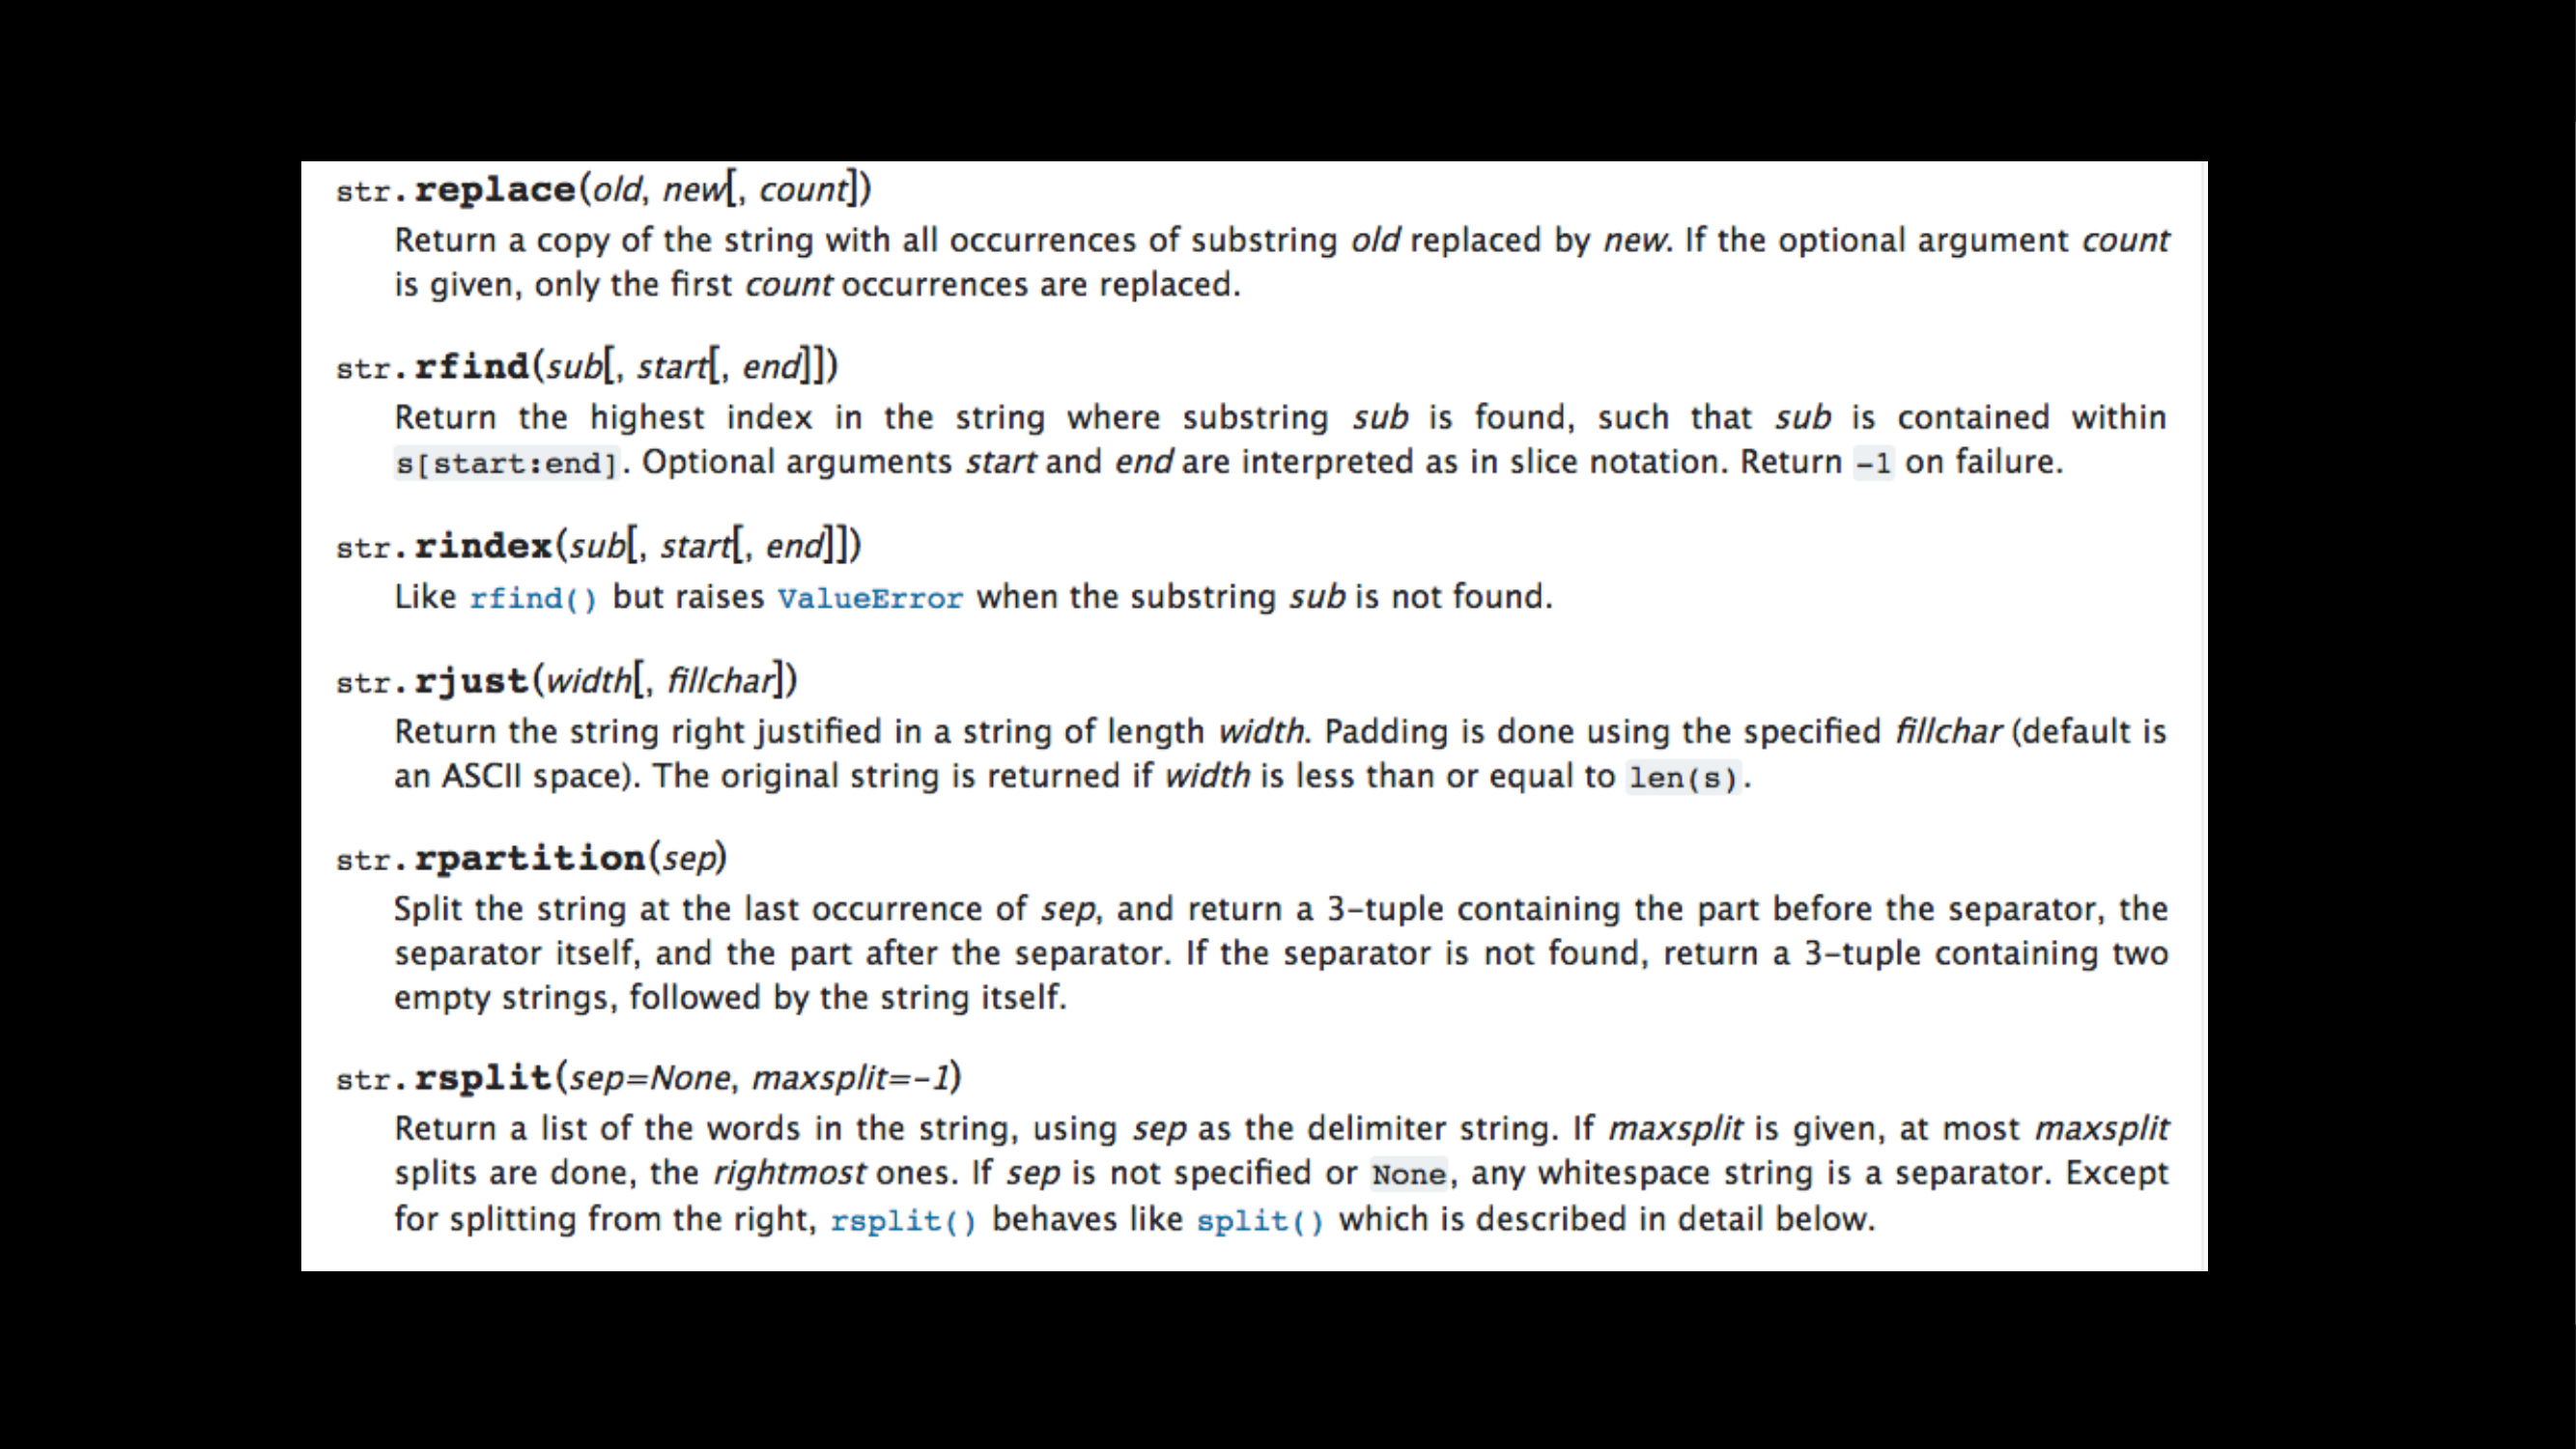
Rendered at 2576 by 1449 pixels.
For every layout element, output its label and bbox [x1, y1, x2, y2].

picture [301, 161, 2208, 1271]
